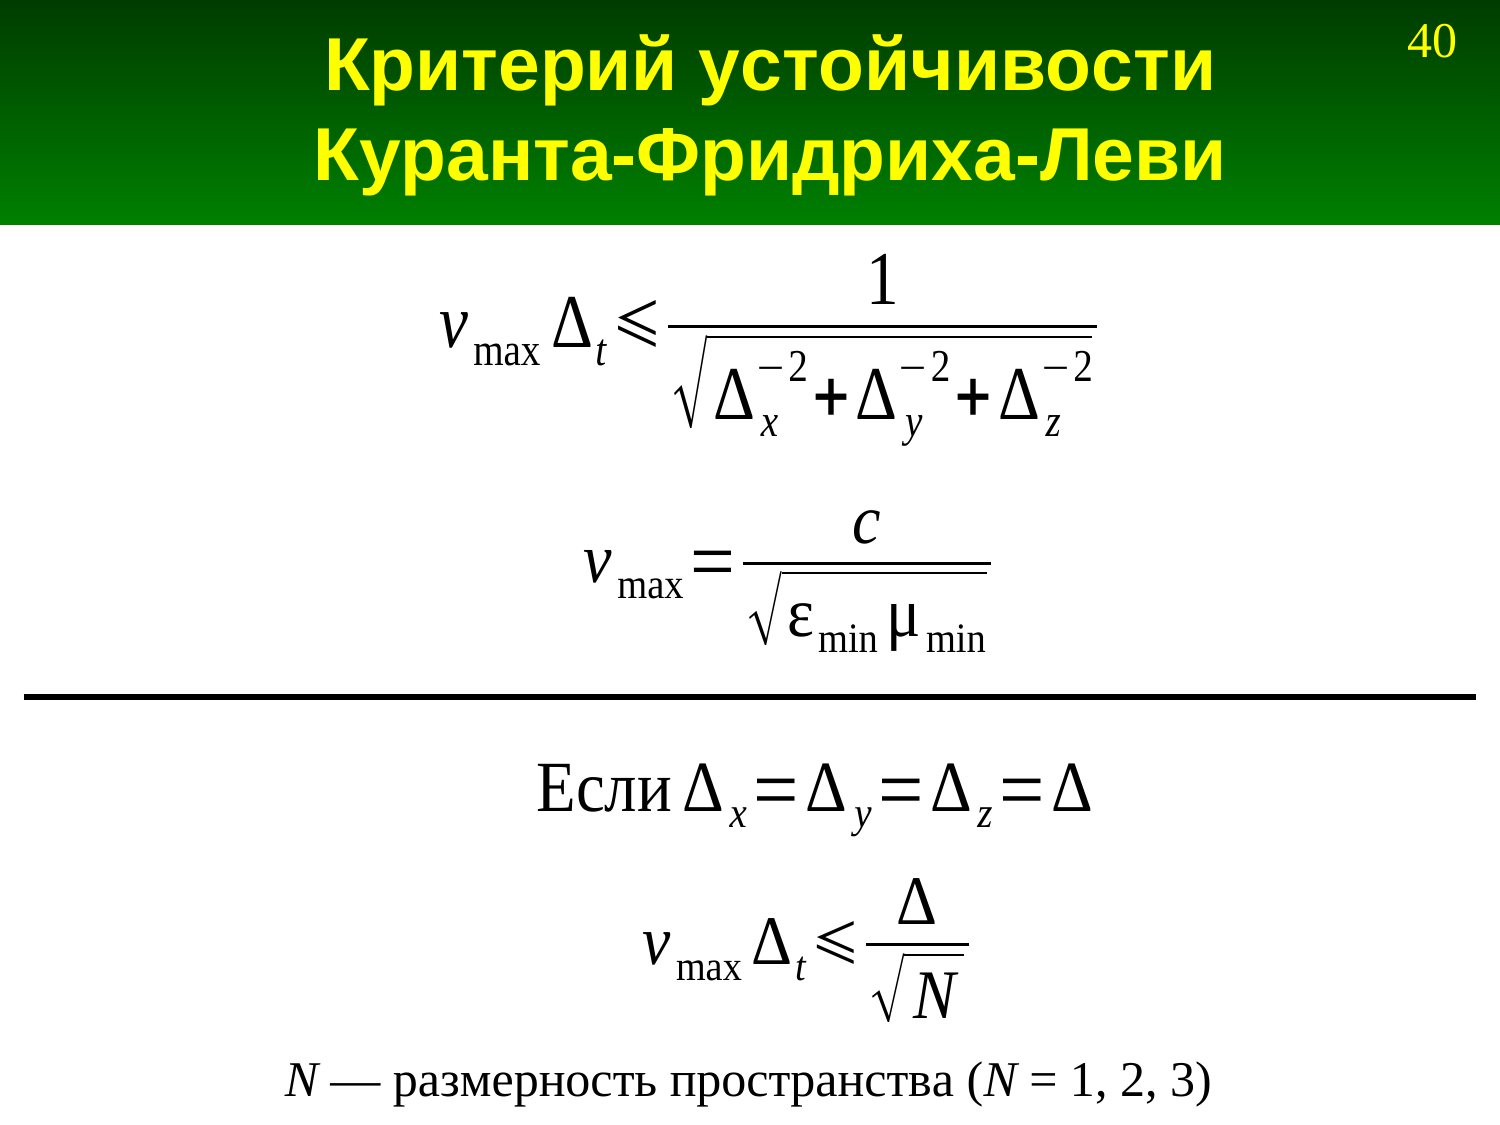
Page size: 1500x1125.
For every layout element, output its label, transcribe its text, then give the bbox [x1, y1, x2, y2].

chart [507, 746, 1123, 837]
text_box N — размерность пространства (N = 1, 2, 3) [269, 1039, 1231, 1115]
chart [555, 480, 1022, 662]
title Критерий устойчивости Куранта-Фридриха-Леви [100, 7, 1441, 204]
chart [614, 862, 999, 1034]
chart [410, 236, 1128, 447]
